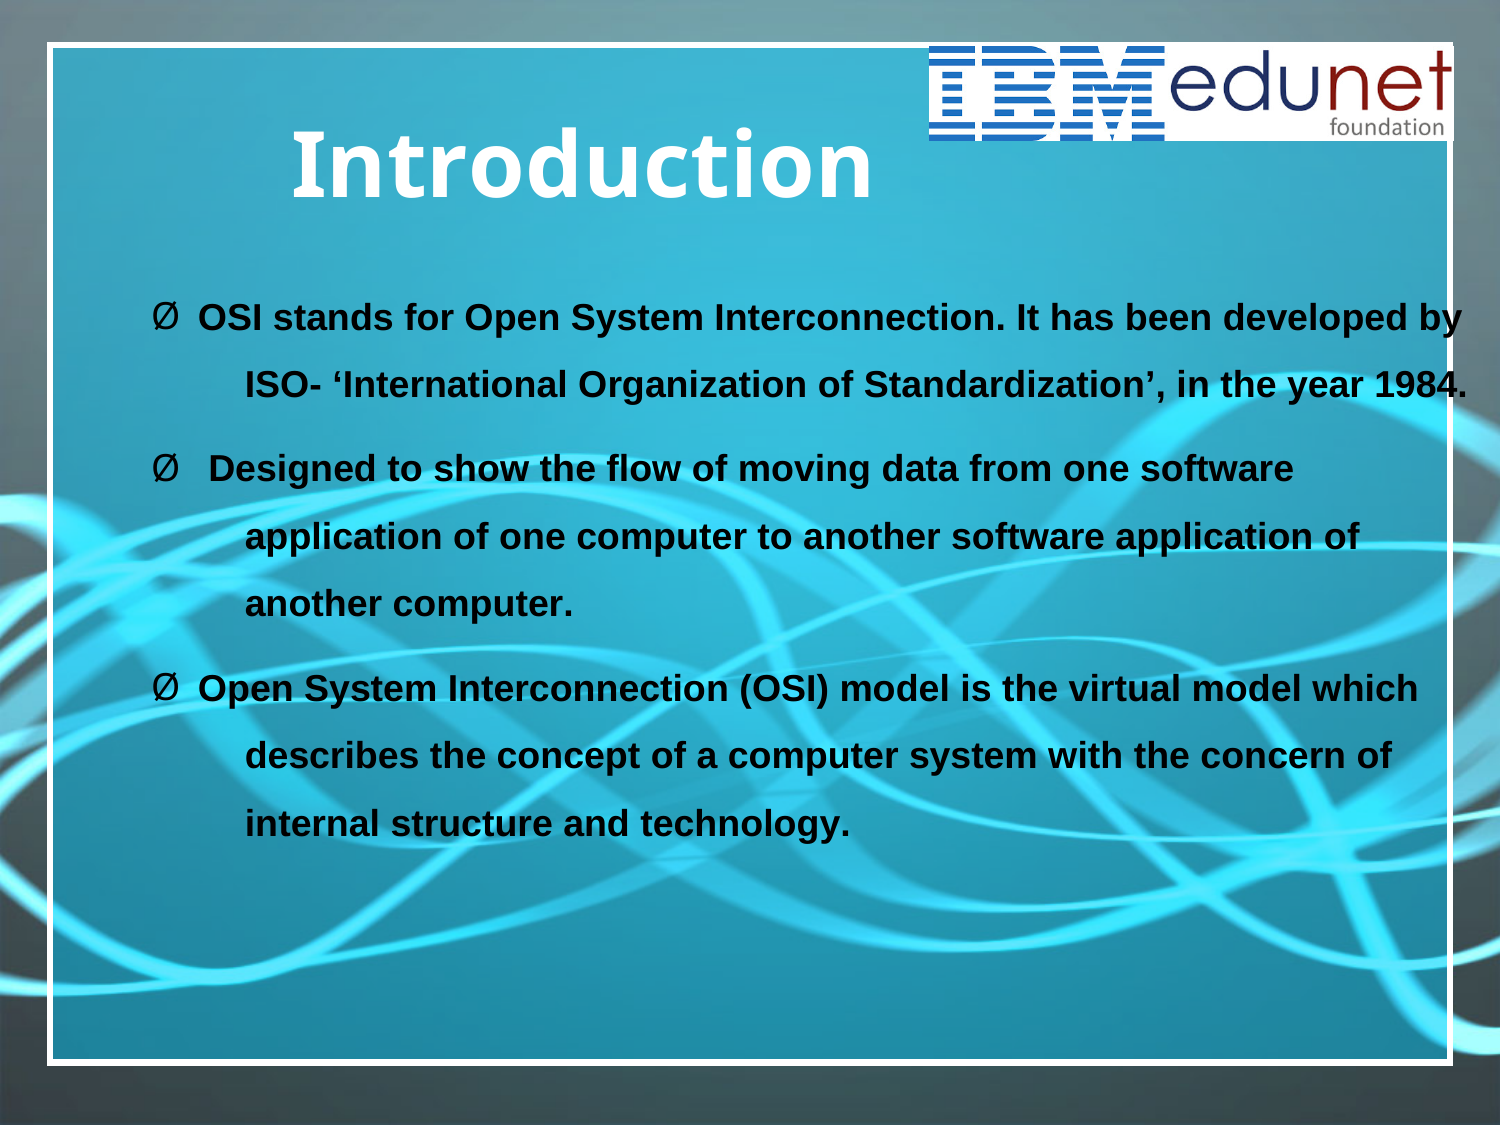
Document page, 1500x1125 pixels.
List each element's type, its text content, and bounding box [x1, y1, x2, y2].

picture [929, 46, 1454, 141]
title Introduction [348, 97, 819, 225]
list OSI stands for Open System Interconnection. It has been developed by ISO- ‘International Organization of Standardization’, in the year 1984. Designed to show the flow of moving data from one software application of one computer to another software application of another computer. Open System Interconnection (OSI) model is the virtual model which describes the concept of a computer system with the concern of internal structure and technology. [136, 262, 1500, 849]
